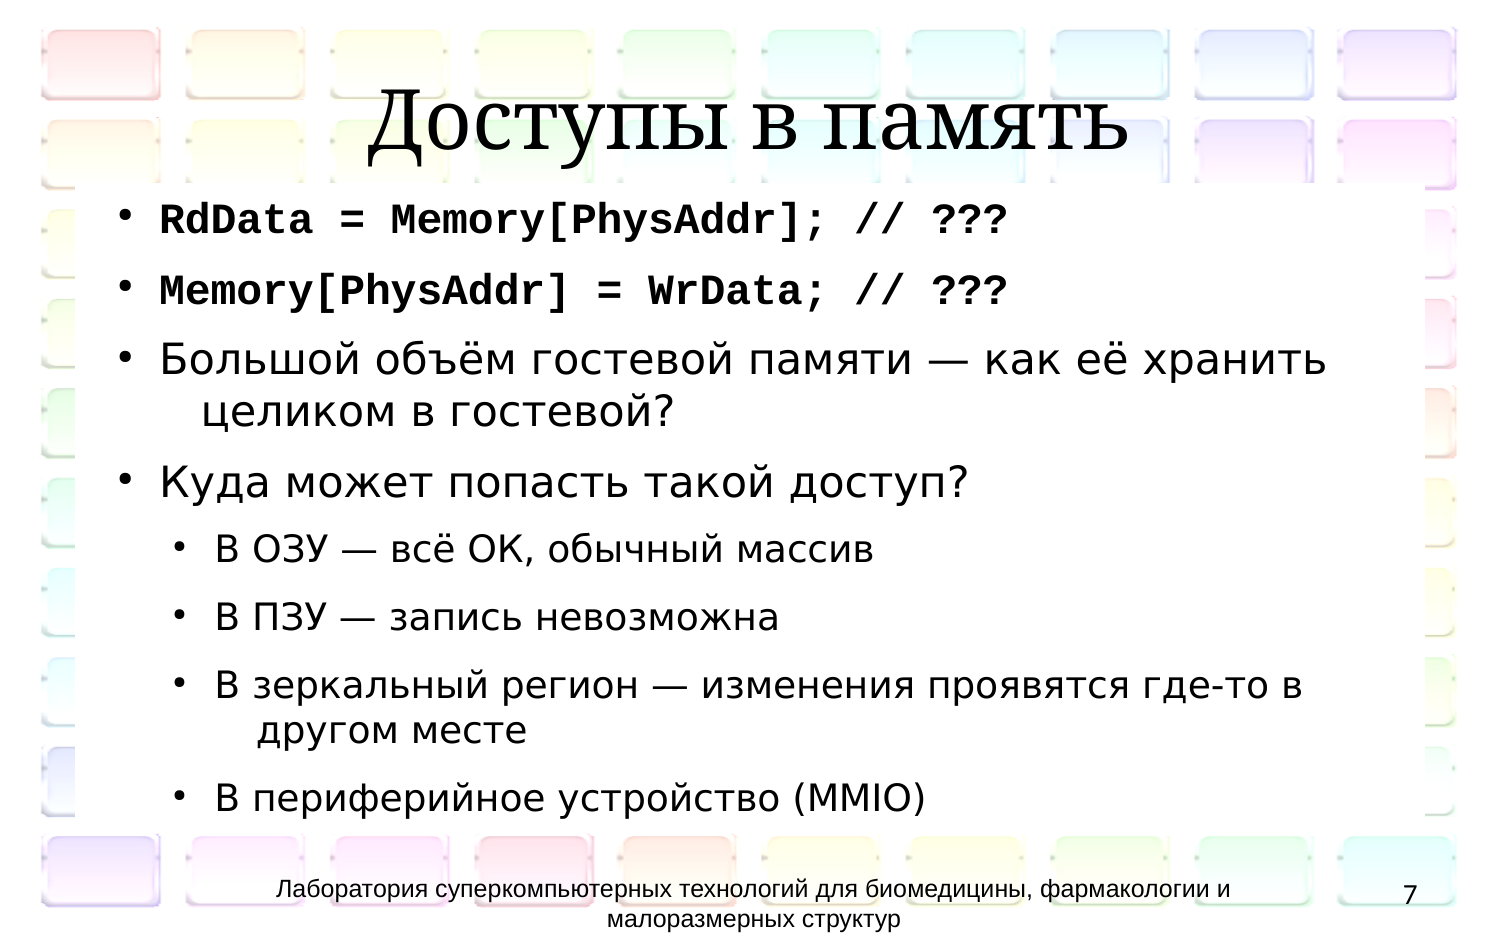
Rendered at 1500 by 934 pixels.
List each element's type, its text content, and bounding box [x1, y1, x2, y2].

list RdData = Memory[PhysAddr]; // ??? Memory[PhysAddr] = WrData; // ??? Большой объём гостевой памяти — как её хранить целиком в гостевой? Куда может попасть такой доступ? В ОЗУ — всё ОК, обычный массив В ПЗУ — запись невозможна В зеркальный регион — изменения проявятся где-то в другом месте В периферийное устройство (MMIO) [75, 183, 1426, 834]
picture [0, 0, 1500, 934]
text_box Лаборатория суперкомпьютерных технологий для биомедицины, фармакологии и малоразмерных структур [171, 864, 1338, 915]
text_box <номер> [1387, 868, 1473, 918]
title Доступы в память [75, 37, 1426, 183]
